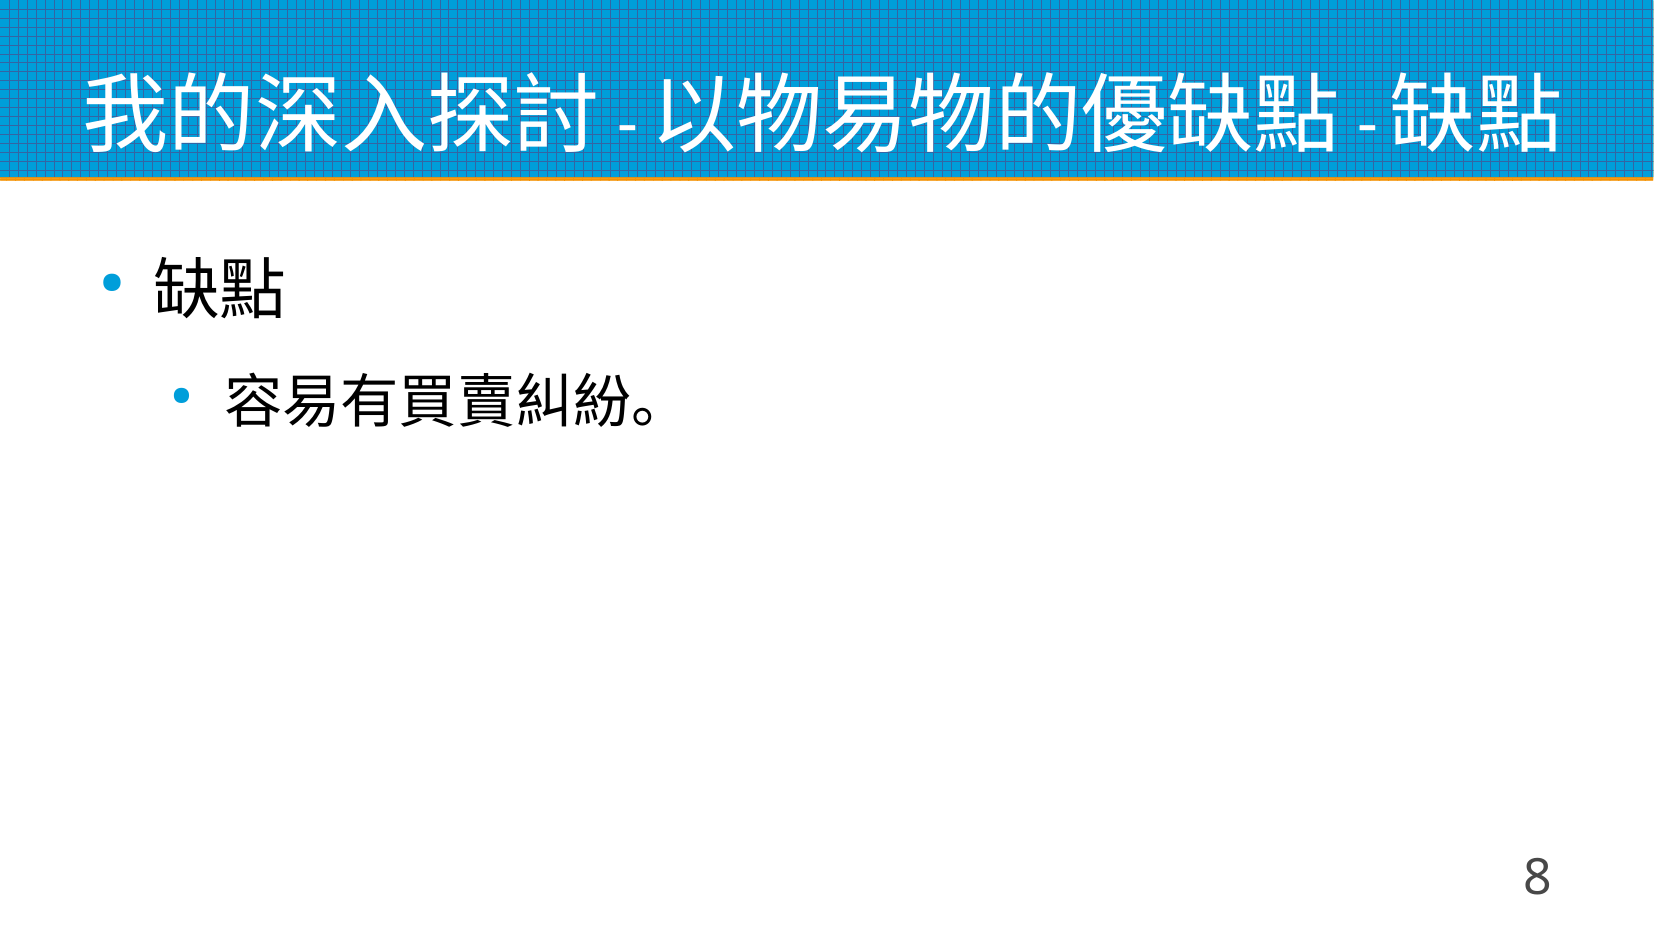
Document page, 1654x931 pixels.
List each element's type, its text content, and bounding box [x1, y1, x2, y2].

title 我的深入探討-以物易物的優缺點-缺點 [82, 14, 1571, 171]
list 缺點 容易有買賣糾紛。 [82, 236, 1563, 811]
